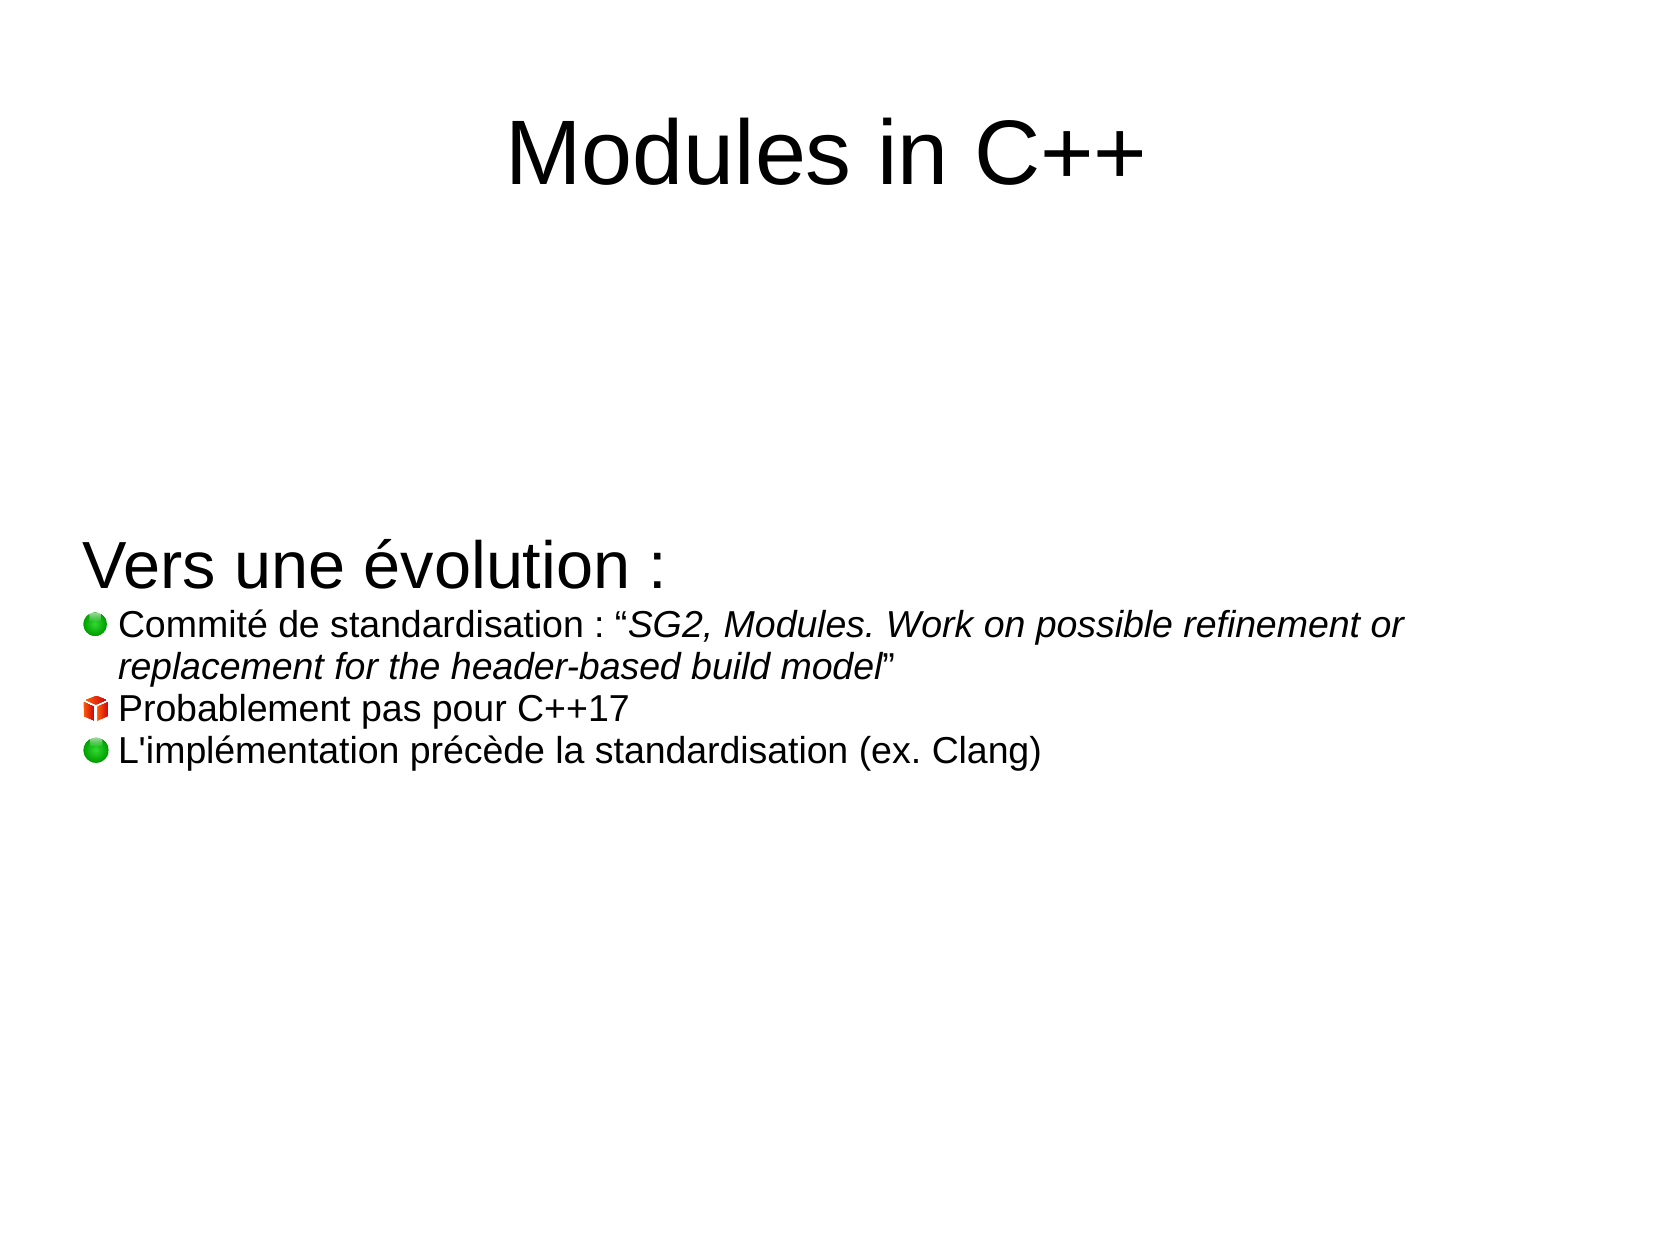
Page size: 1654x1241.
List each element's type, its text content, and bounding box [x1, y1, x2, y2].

subtitle Vers une évolution : Commité de standardisation : “SG2, Modules. Work on possible refinement or replacement for the header-based build model” Probablement pas pour C++17 L'implémentation précède la standardisation (ex. Clang) [82, 290, 1571, 1010]
title Modules in C++ [82, 49, 1571, 257]
